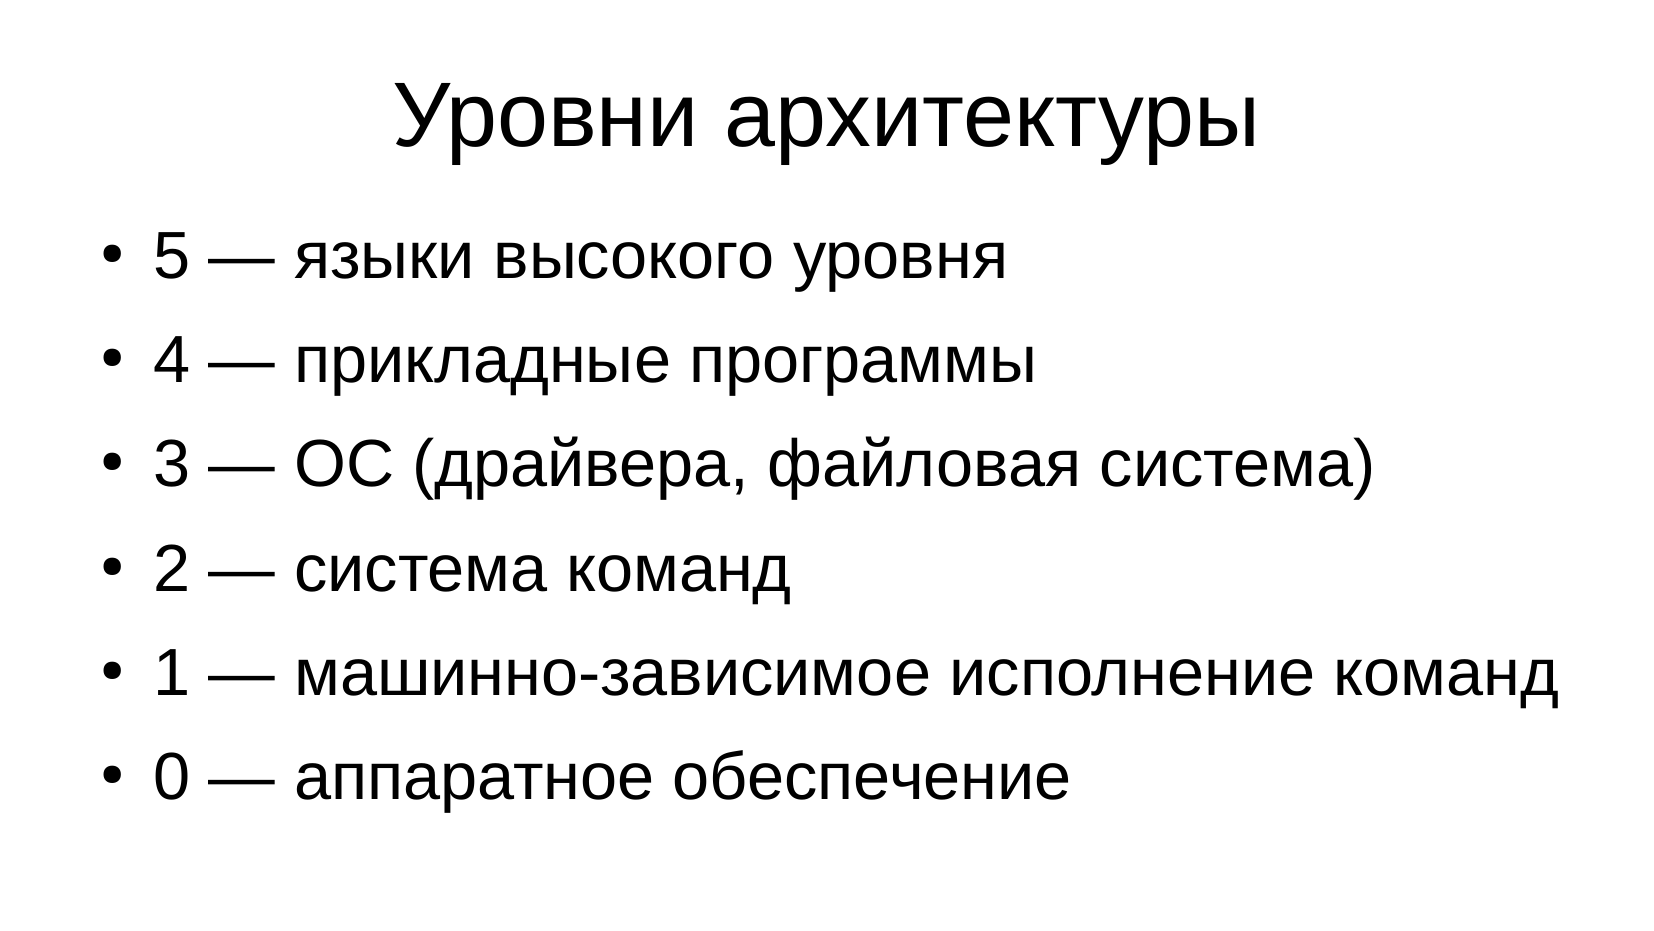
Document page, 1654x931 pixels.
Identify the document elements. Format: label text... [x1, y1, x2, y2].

title Уровни архитектуры [82, 37, 1571, 193]
list 5 — языки высокого уровня 4 — прикладные программы 3 — ОС (драйвера, файловая система) 2 — система команд 1 — машинно-зависимое исполнение команд 0 — аппаратное обеспечение [82, 217, 1571, 857]
